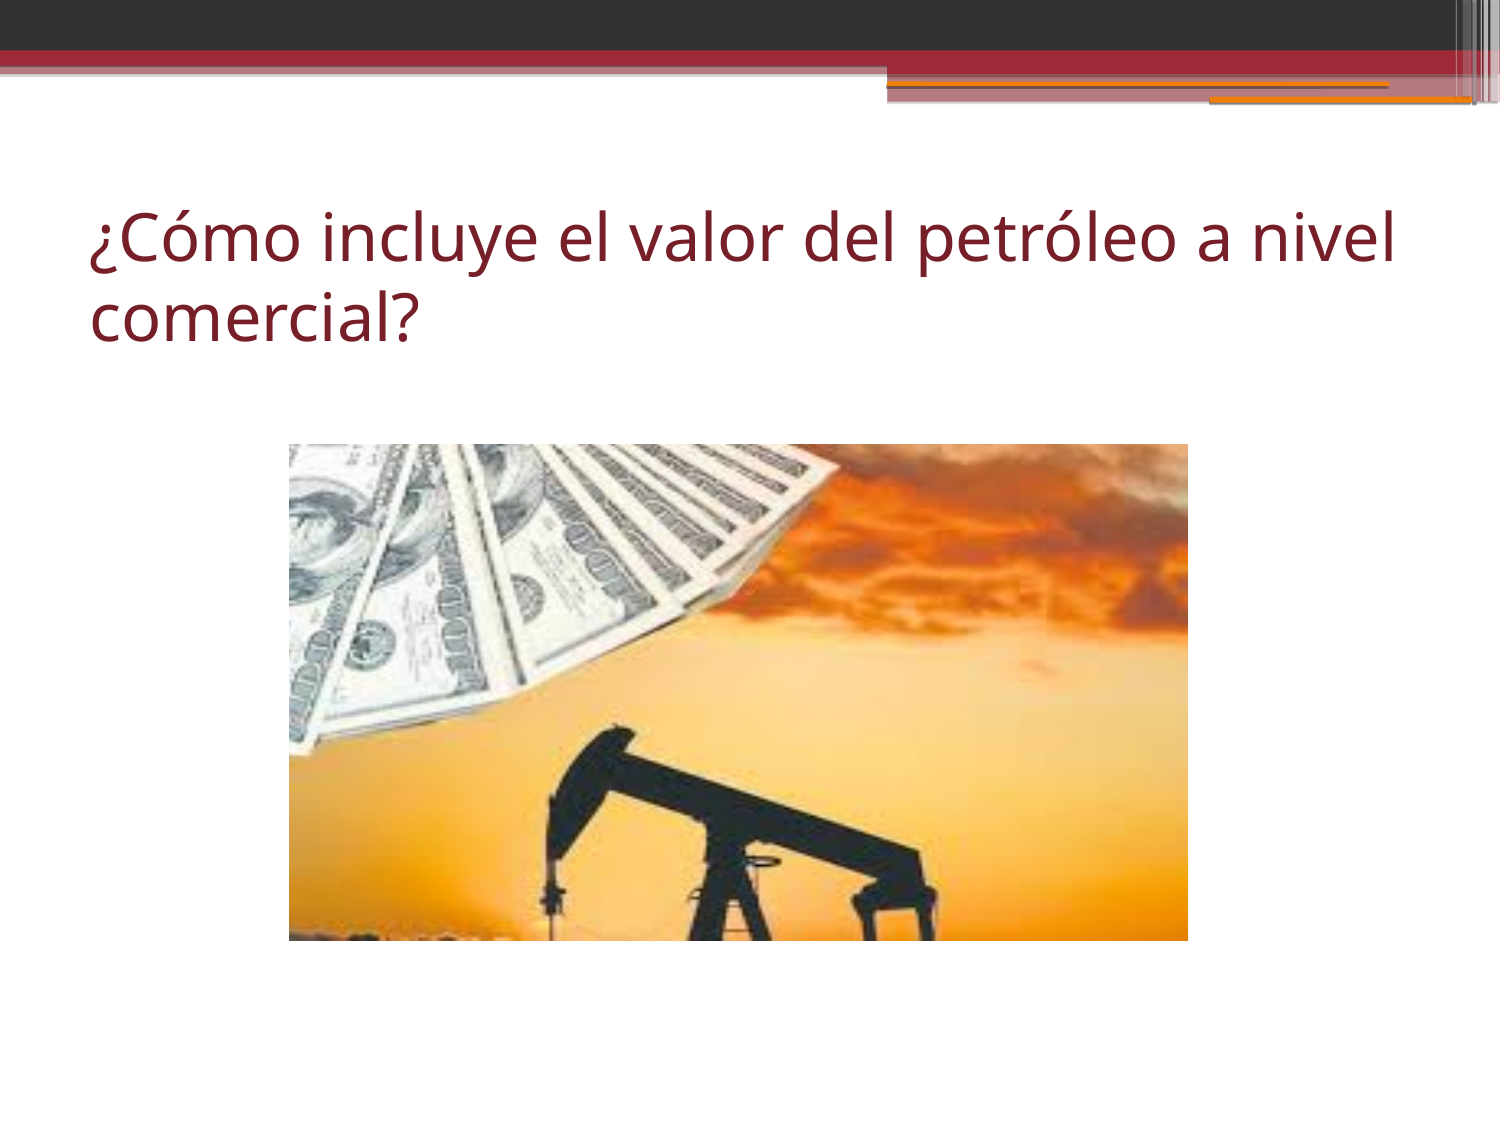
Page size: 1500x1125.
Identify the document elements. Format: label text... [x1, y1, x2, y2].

picture [289, 444, 1188, 941]
title ¿Cómo incluye el valor del petróleo a nivel comercial? [75, 187, 1425, 363]
